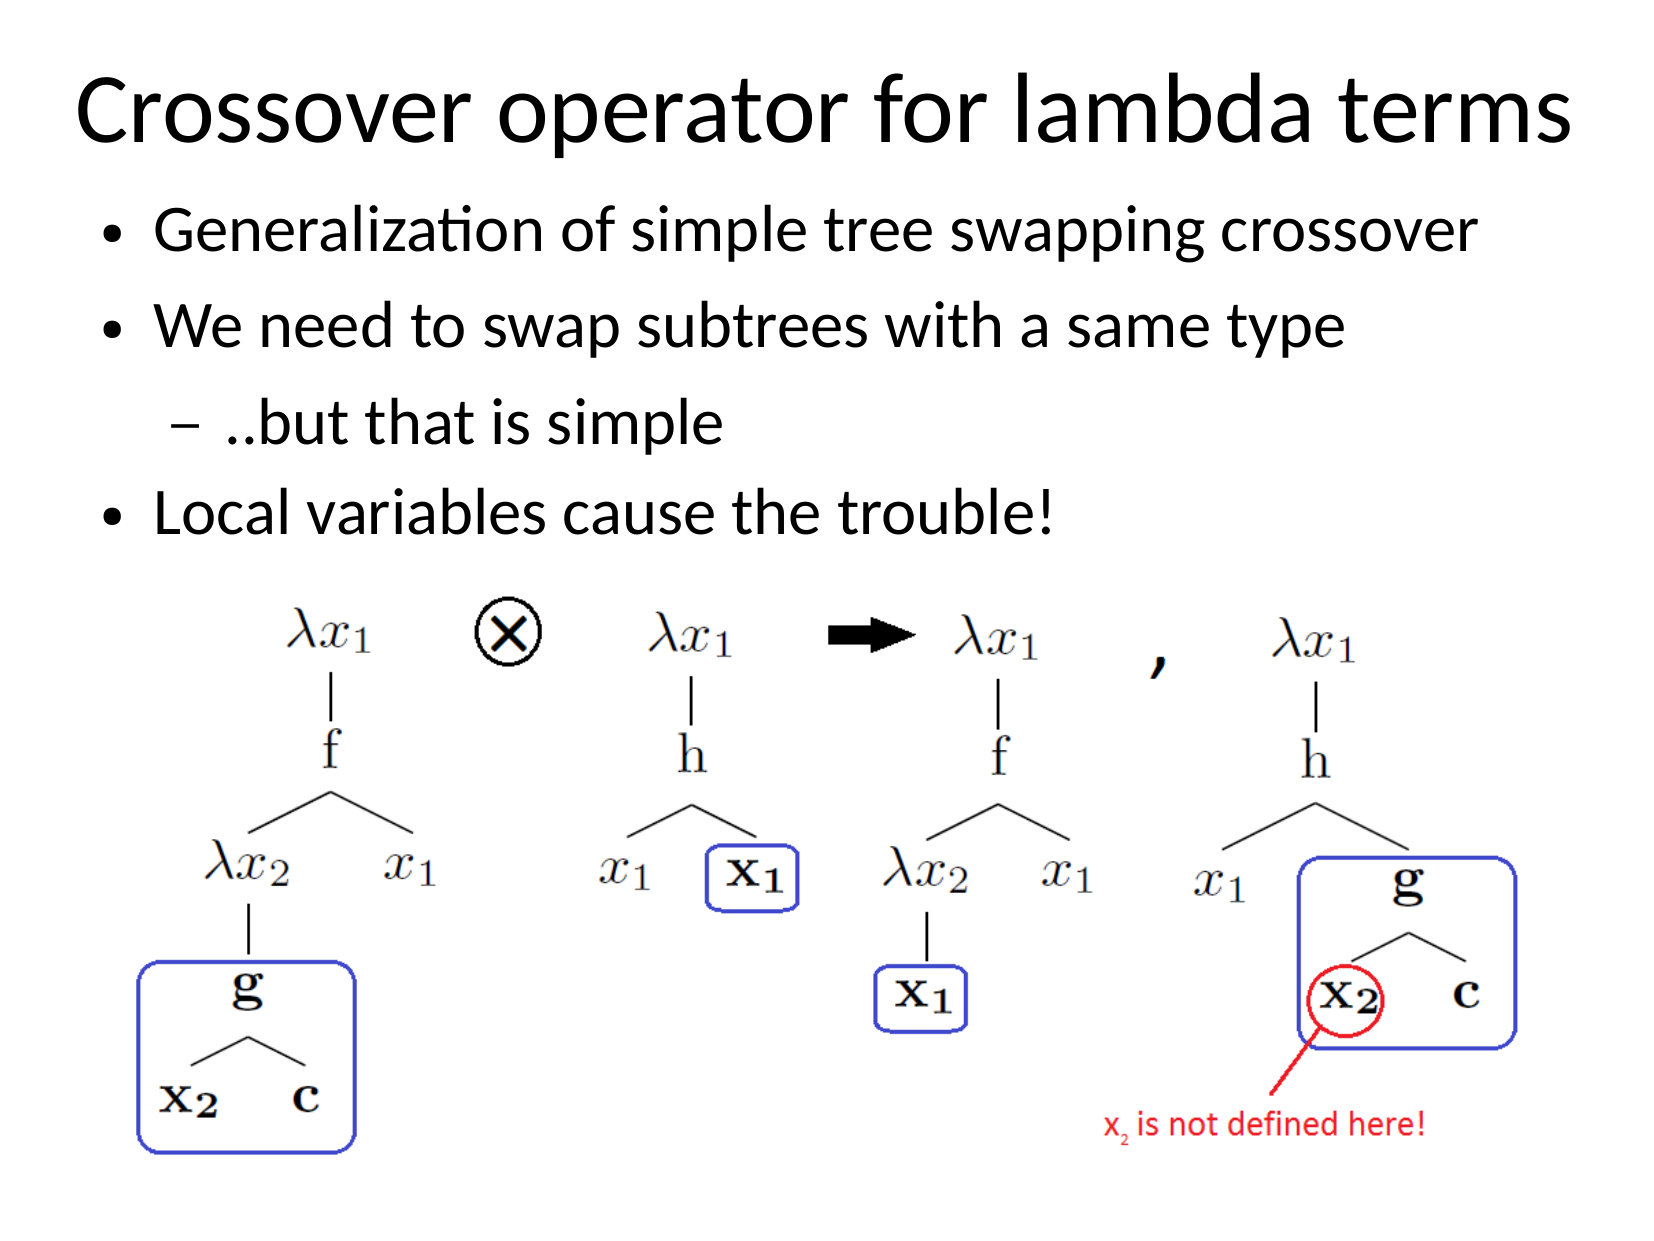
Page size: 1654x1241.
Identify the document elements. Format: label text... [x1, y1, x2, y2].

picture [109, 568, 1534, 1174]
list Generalization of simple tree swapping crossover We need to swap subtrees with a same type ..but that is simple Local variables cause the trouble! [82, 201, 1538, 616]
title Crossover operator for lambda terms [15, 44, 1636, 190]
